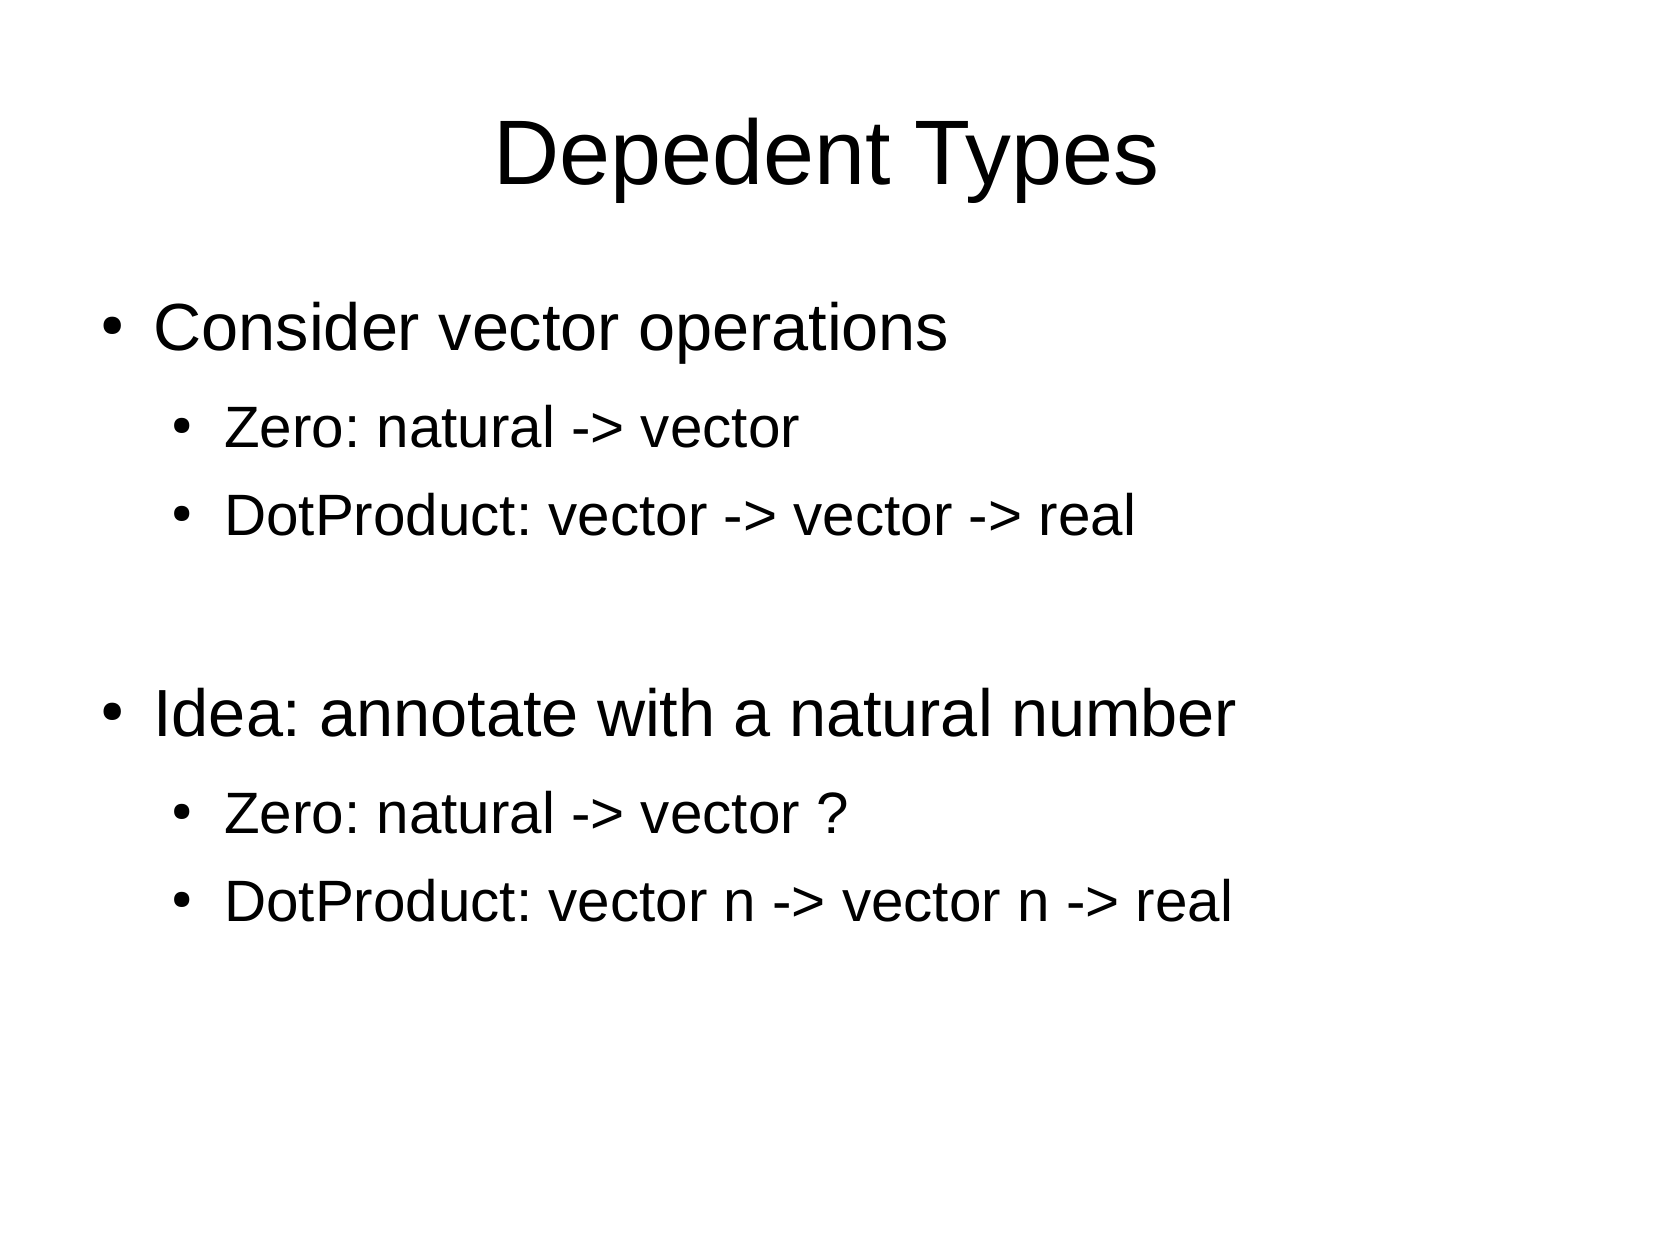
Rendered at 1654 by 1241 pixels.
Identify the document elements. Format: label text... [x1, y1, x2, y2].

title Depedent Types [82, 49, 1571, 257]
list Consider vector operations Zero: natural -> vector DotProduct: vector -> vector -> real Idea: annotate with a natural number Zero: natural -> vector ? DotProduct: vector n -> vector n -> real [82, 290, 1571, 1094]
